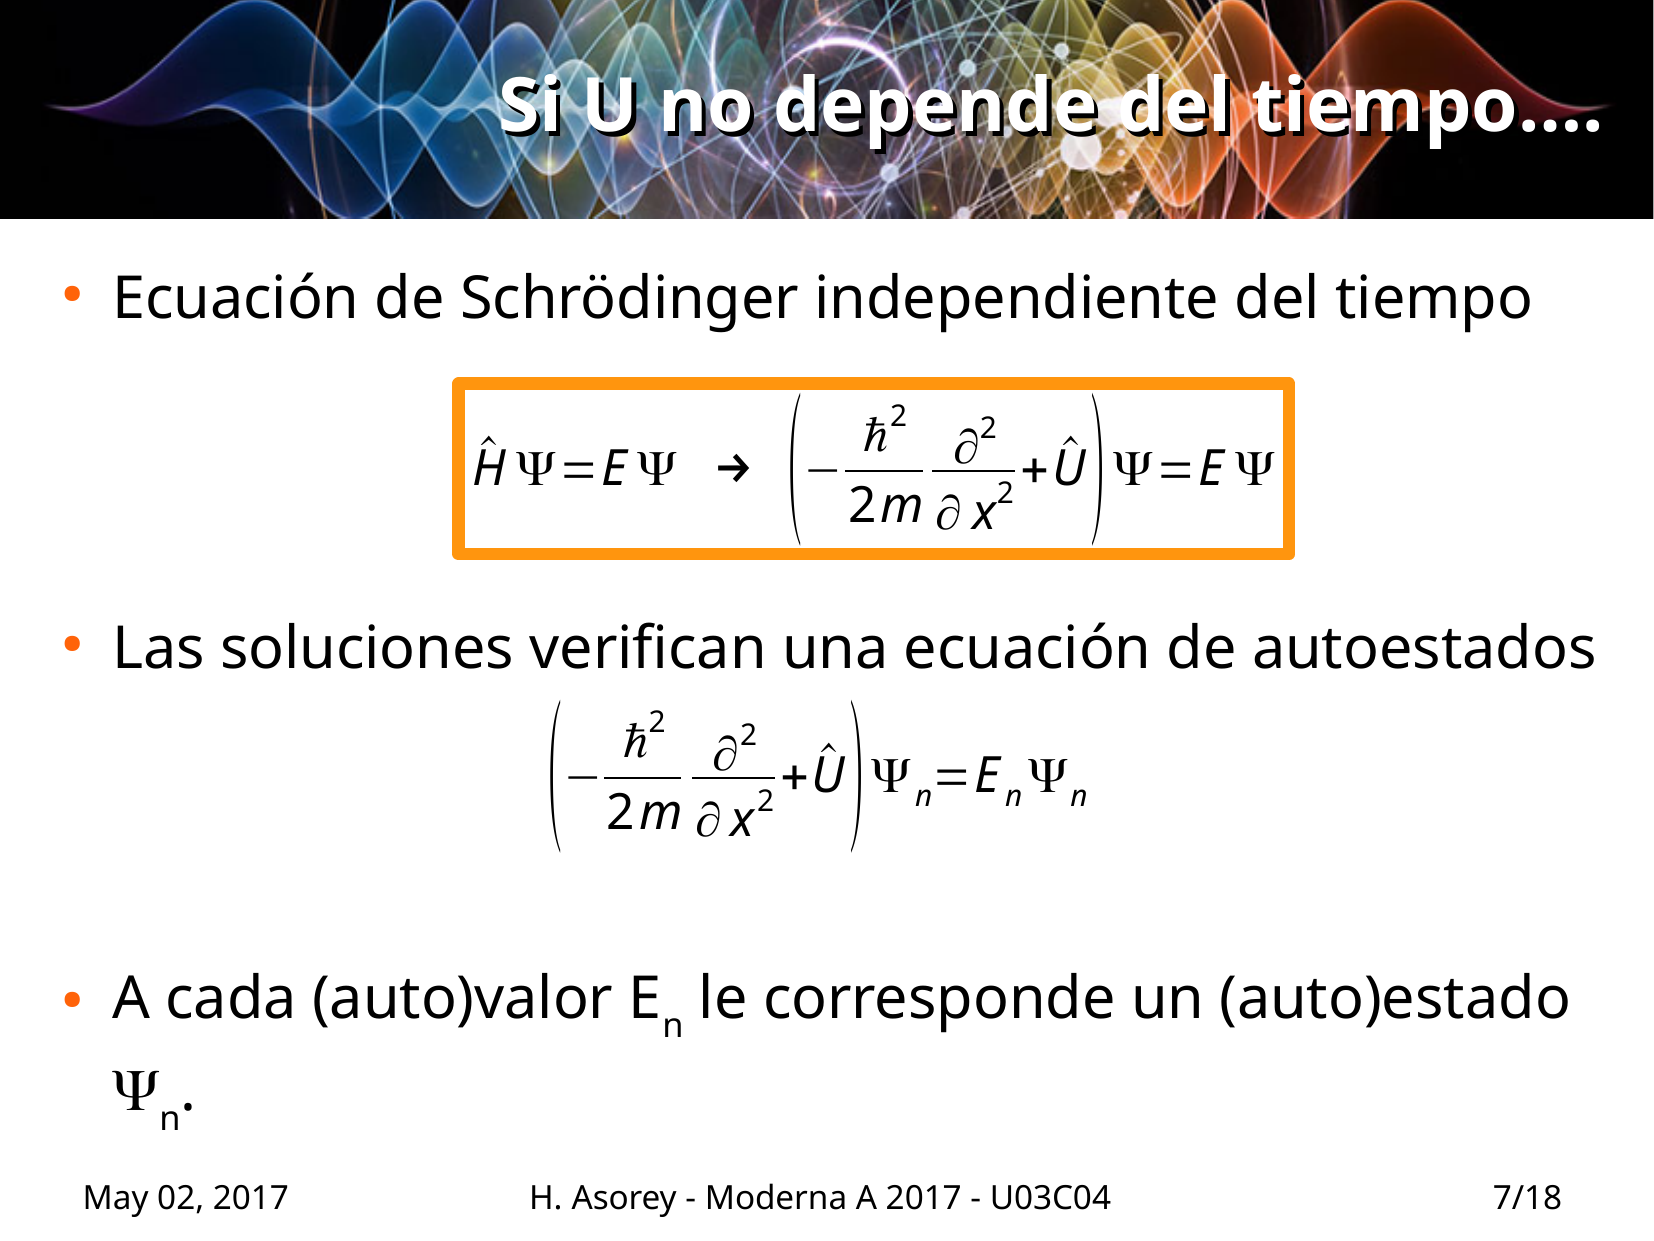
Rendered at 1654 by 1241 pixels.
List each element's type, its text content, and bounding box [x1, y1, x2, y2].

chart [540, 697, 1093, 856]
list Ecuación de Schrödinger independiente del tiempo Las soluciones verifican una ecuación de autoestados A cada (auto)valor En le corresponde un (auto)estado Yn. [45, 255, 1606, 1156]
chart [465, 390, 1283, 548]
picture [0, 0, 1654, 219]
title Si U no depende del tiempo…. [45, 15, 1606, 191]
